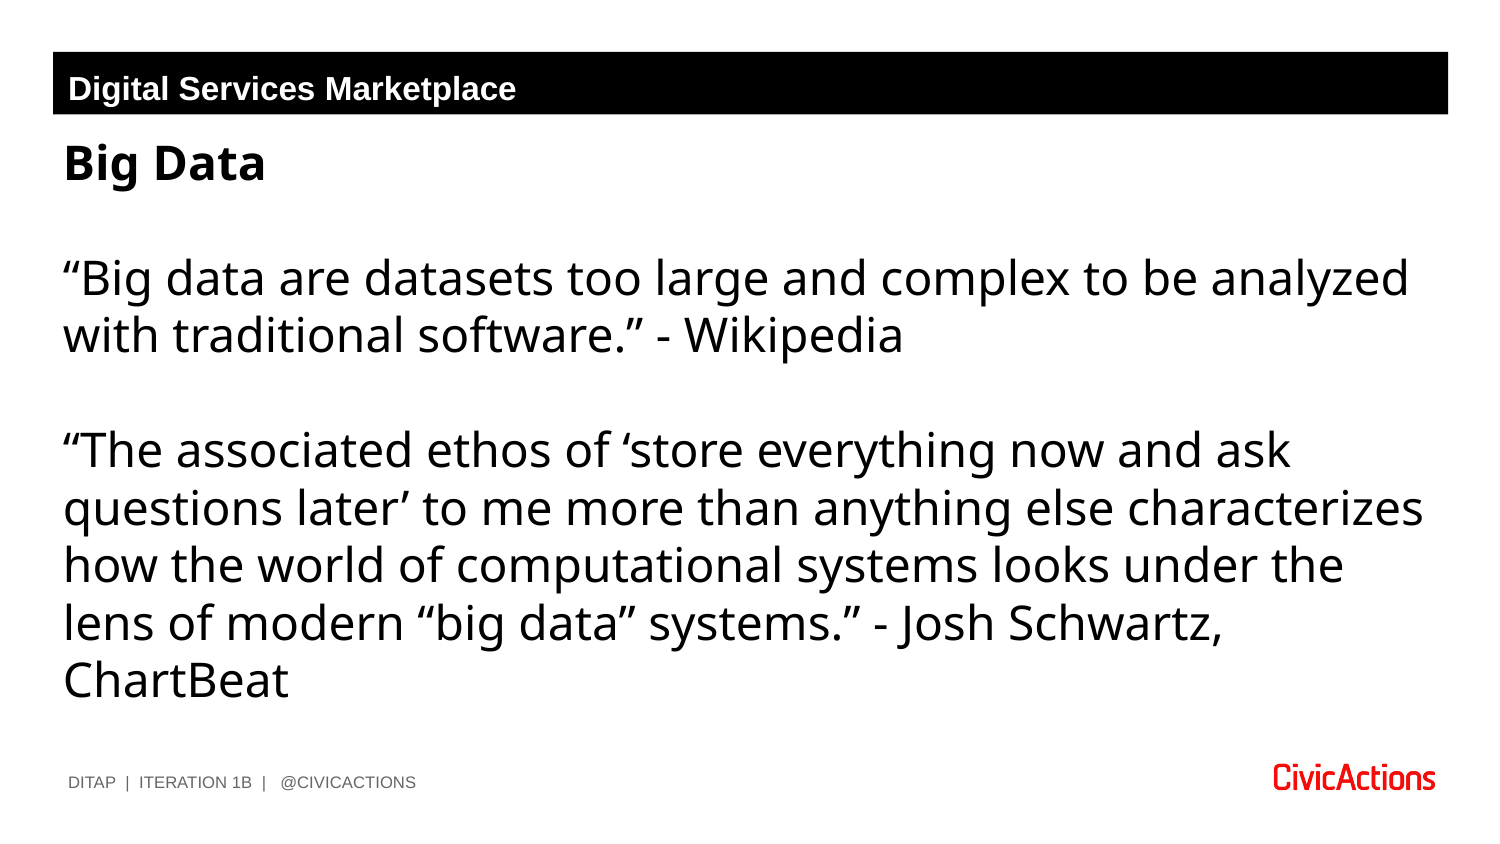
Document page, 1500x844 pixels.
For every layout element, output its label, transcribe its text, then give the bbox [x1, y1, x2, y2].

text_box Digital Services Marketplace [53, 51, 1449, 115]
picture [1271, 758, 1438, 795]
text_box Big Data “Big data are datasets too large and complex to be analyzed with traditional software.” - Wikipedia “The associated ethos of ‘store everything now and ask questions later’ to me more than anything else characterizes how the world of computational systems looks under the lens of modern “big data” systems.” - Josh Schwartz, ChartBeat [53, 122, 1449, 716]
